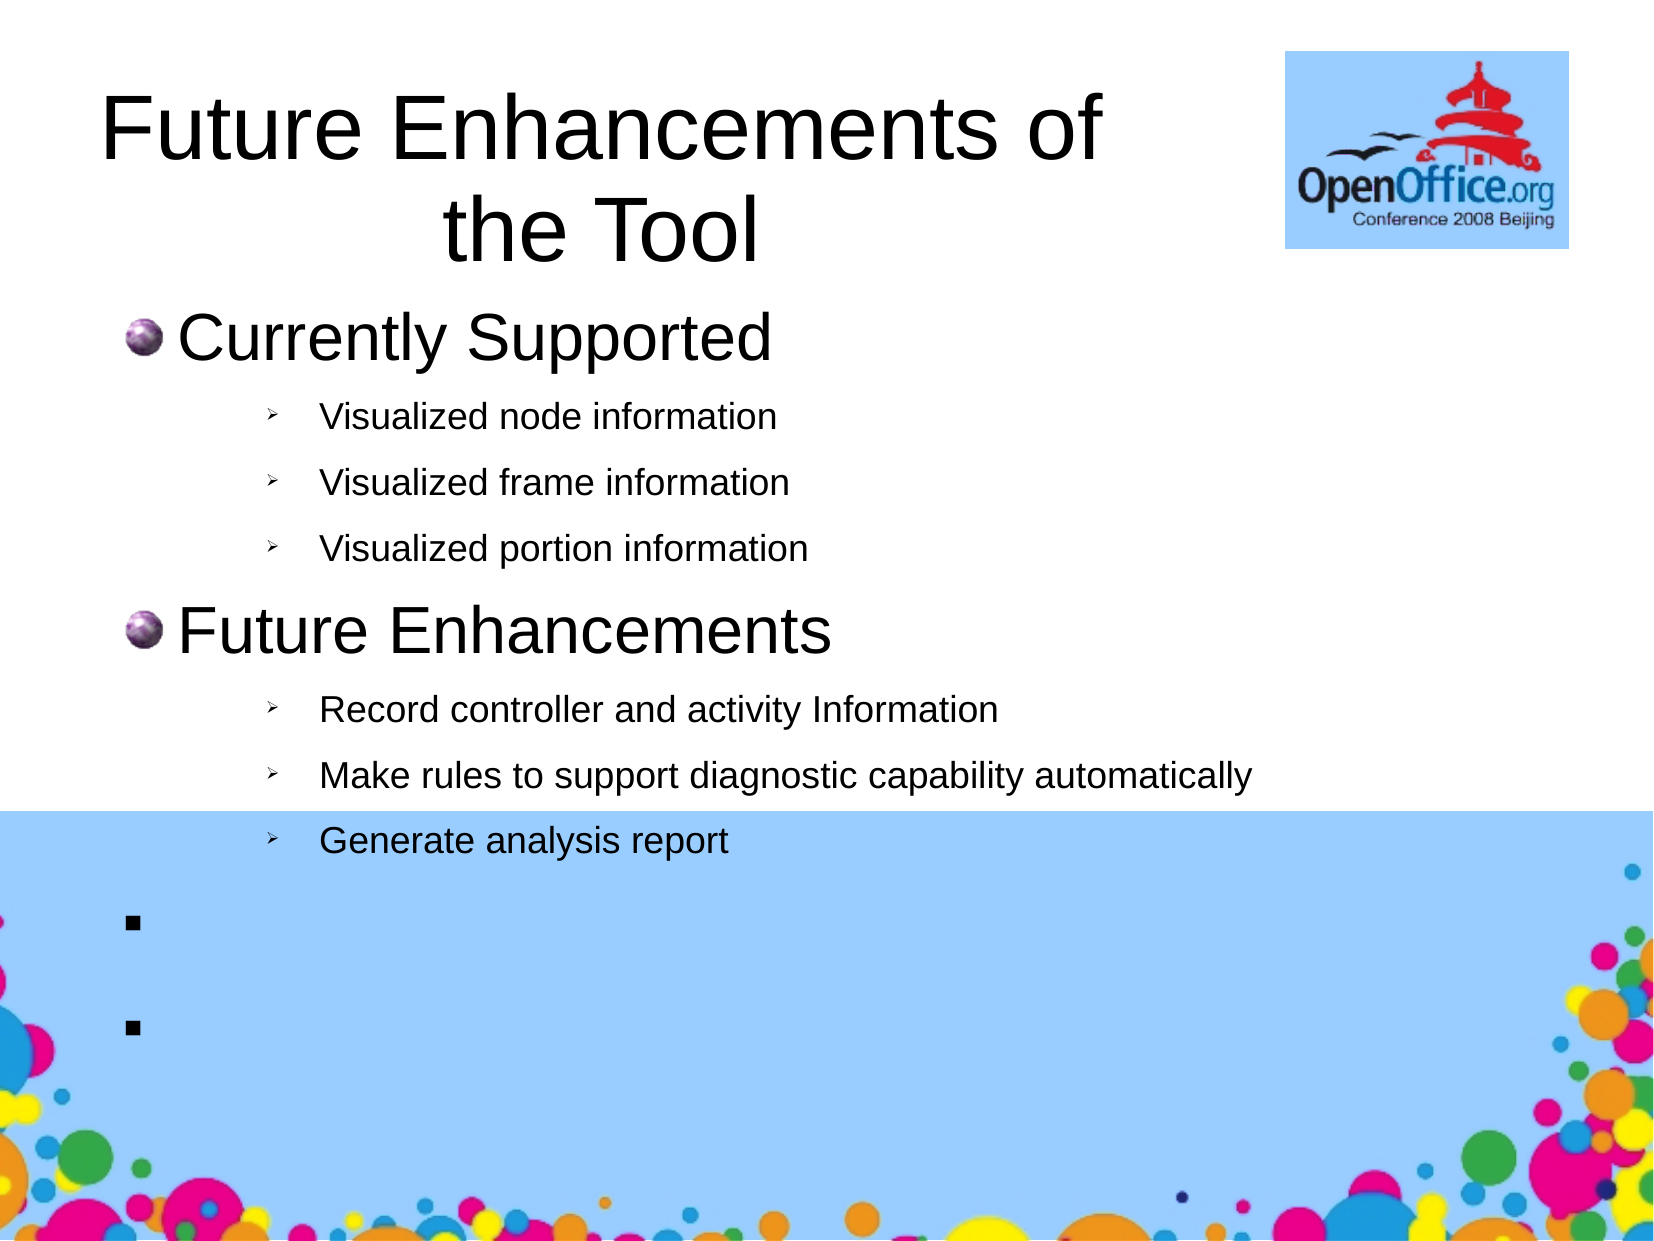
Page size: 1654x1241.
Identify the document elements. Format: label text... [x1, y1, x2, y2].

picture [1285, 51, 1569, 250]
list Currently Supported Visualized node information Visualized frame information Visualized portion information Future Enhancements Record controller and activity Information Make rules to support diagnostic capability automatically Generate analysis report [88, 300, 1577, 1156]
title Future Enhancements of the Tool [77, 75, 1127, 283]
picture [0, 810, 1654, 1241]
